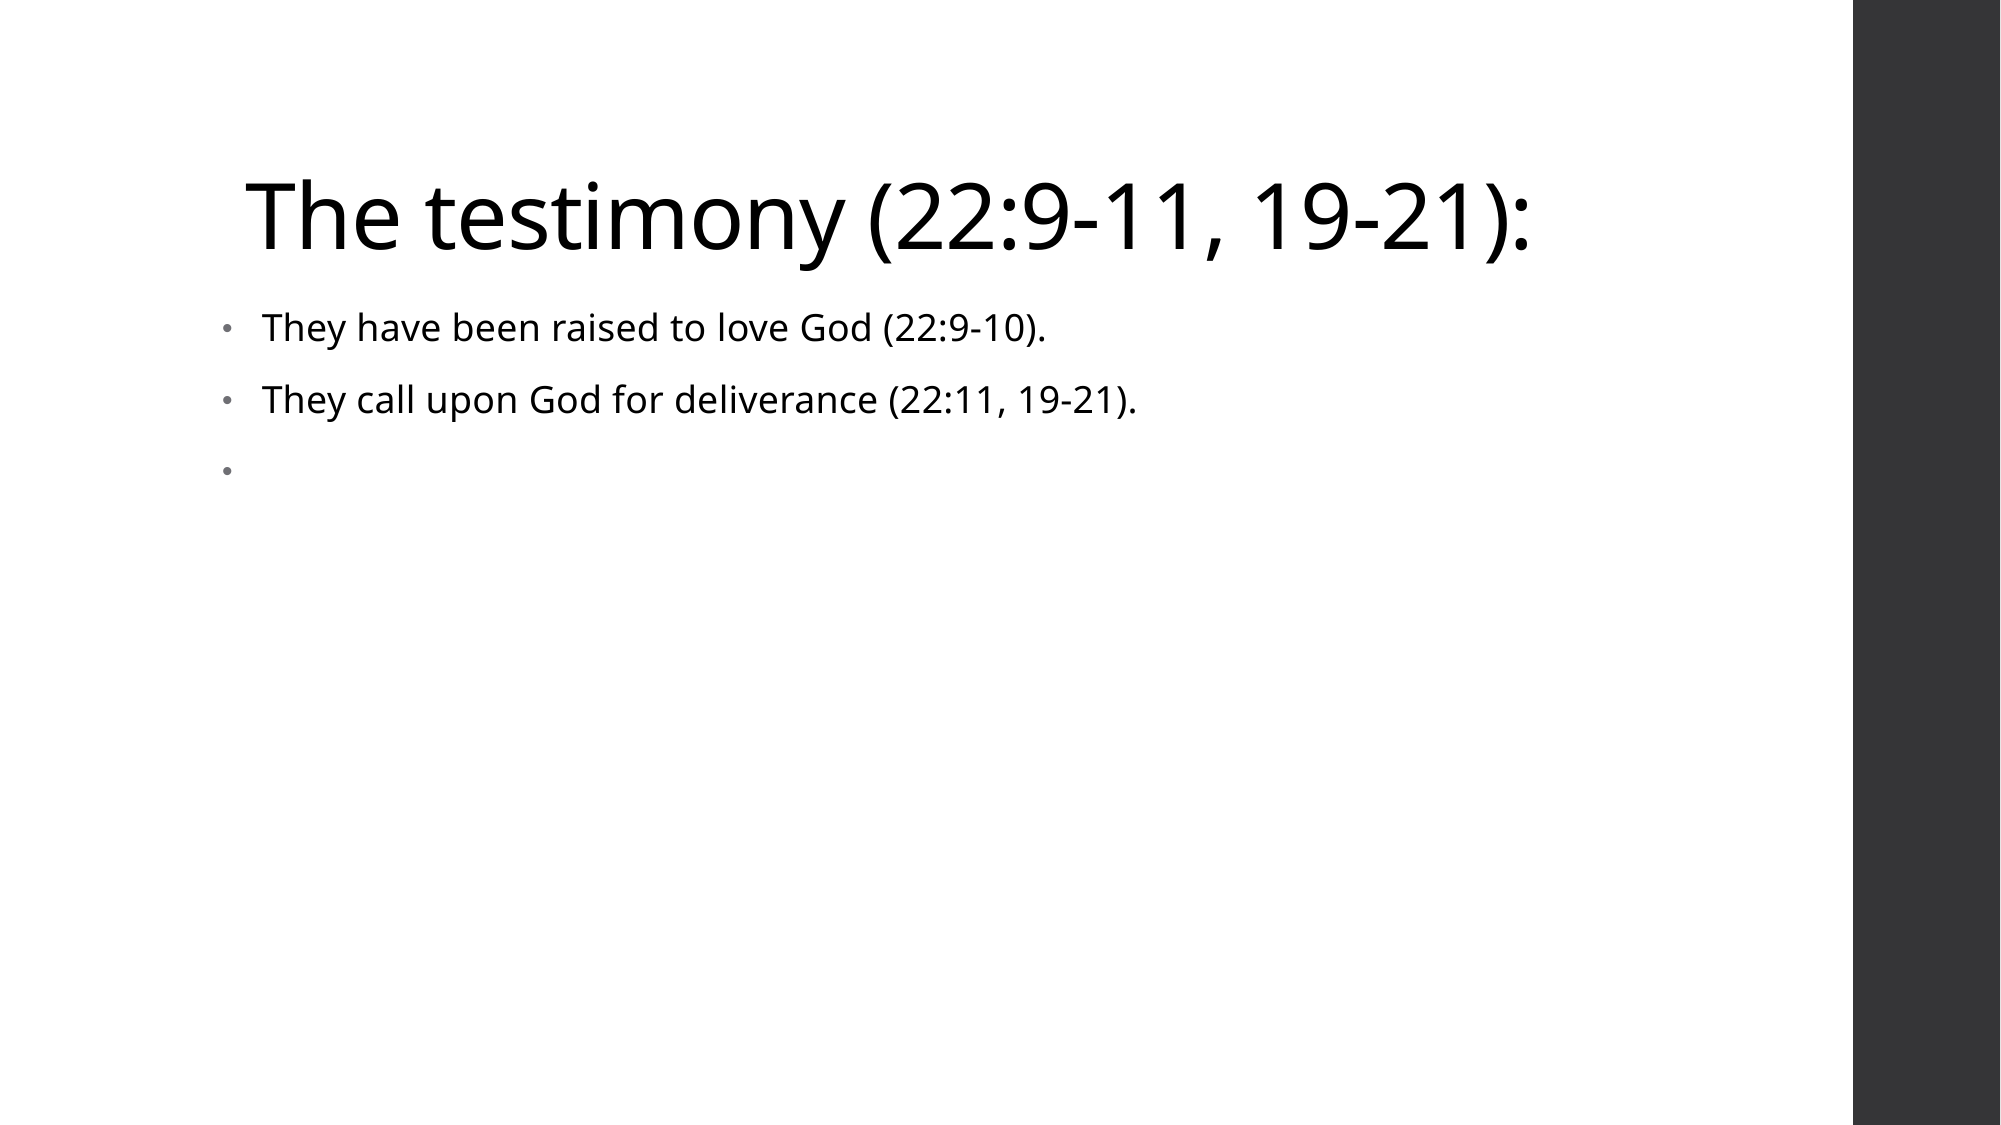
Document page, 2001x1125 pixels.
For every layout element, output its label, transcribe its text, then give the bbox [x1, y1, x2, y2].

list They have been raised to love God (22:9-10). They call upon God for deliverance (22:11, 19-21). [206, 299, 1617, 1014]
title The testimony (22:9-11, 19-21): [206, 60, 1797, 278]
